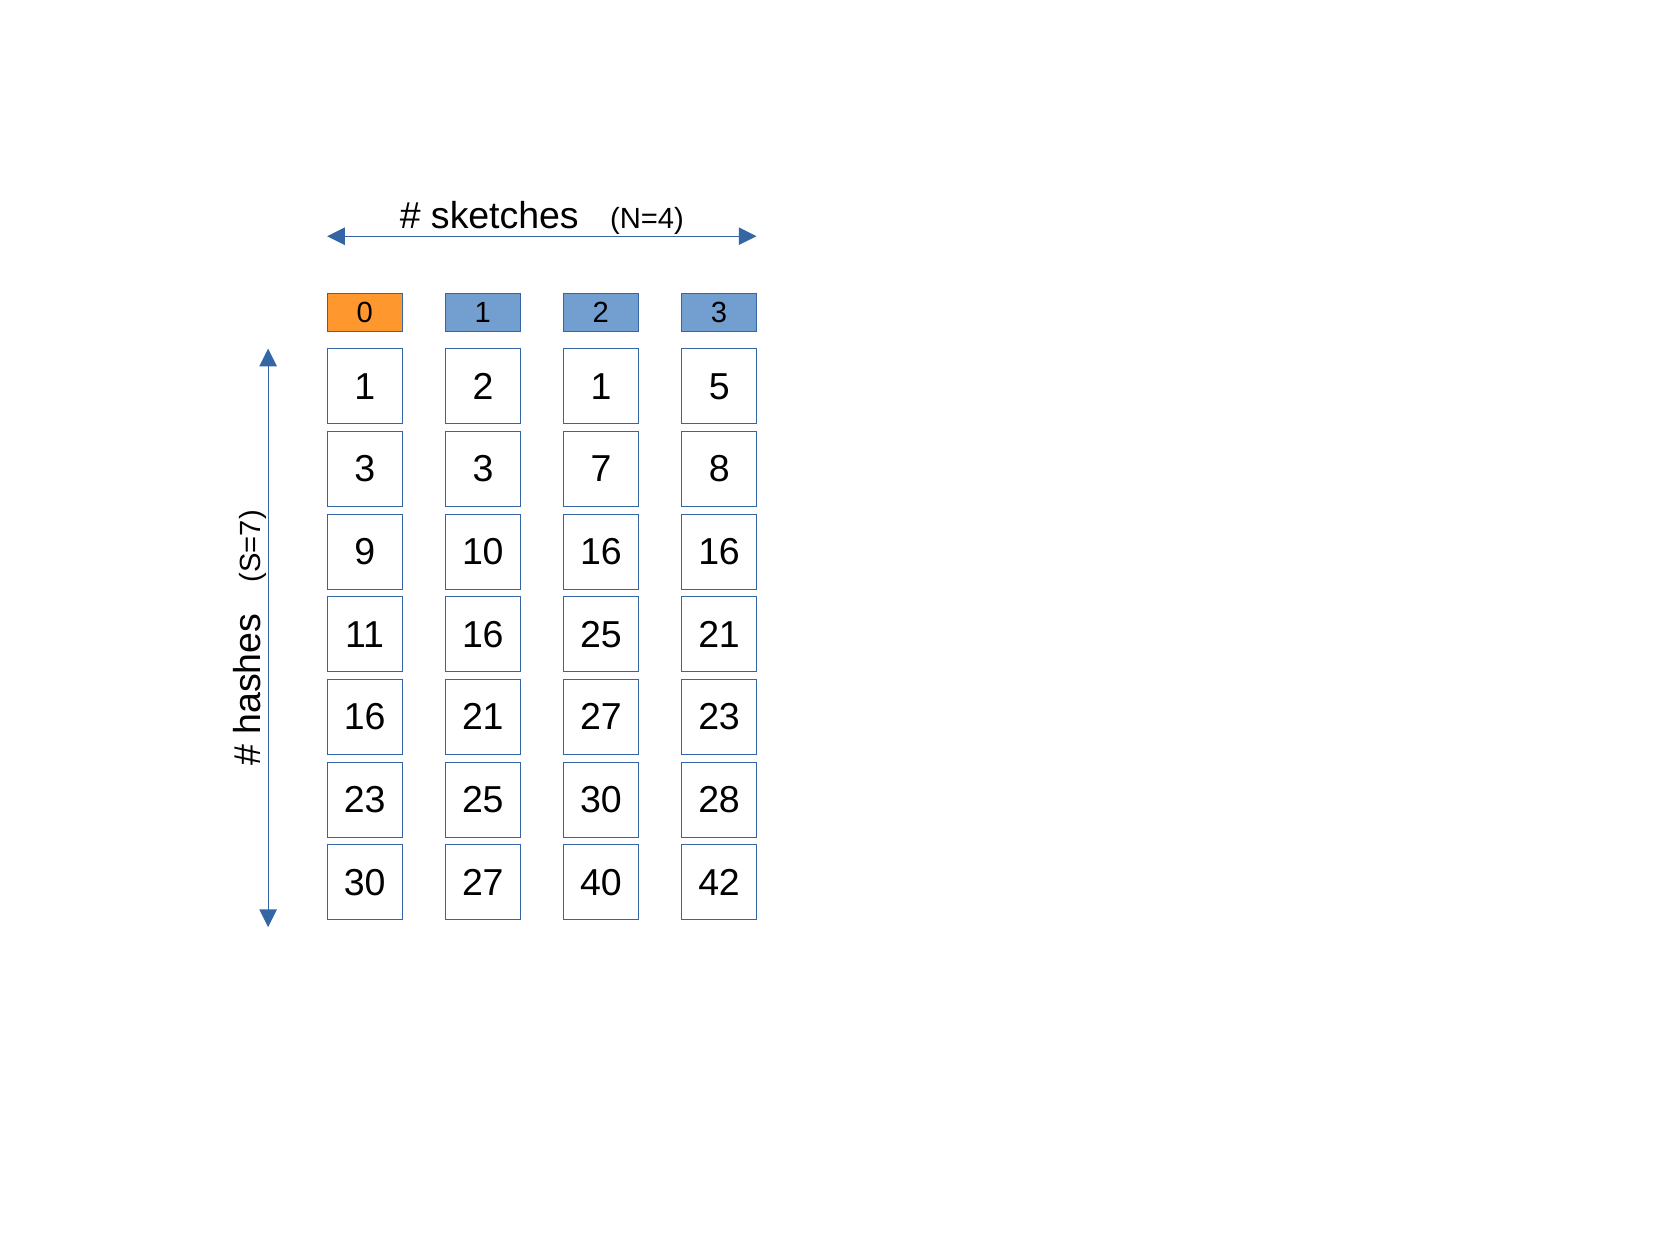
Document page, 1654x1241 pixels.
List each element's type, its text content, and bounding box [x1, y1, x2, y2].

text_box 3 [327, 431, 403, 507]
text_box 1 [327, 348, 403, 424]
text_box 1 [445, 293, 521, 332]
text_box 25 [445, 762, 521, 838]
text_box 42 [681, 844, 757, 920]
text_box 16 [327, 679, 403, 755]
text_box 23 [327, 762, 403, 838]
text_box 27 [445, 844, 521, 920]
text_box 1 [563, 348, 639, 424]
text_box 8 [681, 431, 757, 507]
text_box 11 [327, 596, 403, 672]
text_box 28 [681, 762, 757, 838]
text_box 7 [563, 431, 639, 507]
text_box 3 [681, 293, 757, 332]
text_box 16 [681, 514, 757, 590]
text_box 40 [563, 844, 639, 920]
text_box 16 [445, 596, 521, 672]
text_box 21 [445, 679, 521, 755]
text_box 27 [563, 679, 639, 755]
text_box 23 [681, 679, 757, 755]
text_box 25 [563, 596, 639, 672]
text_box 10 [445, 514, 521, 590]
text_box 9 [327, 514, 403, 590]
text_box 5 [681, 348, 757, 424]
text_box 30 [327, 844, 403, 920]
text_box 2 [563, 293, 639, 332]
text_box 2 [445, 348, 521, 424]
text_box 0 [327, 293, 403, 332]
text_box 30 [563, 762, 639, 838]
text_box 16 [563, 514, 639, 590]
text_box 21 [681, 596, 757, 672]
text_box 3 [445, 431, 521, 507]
